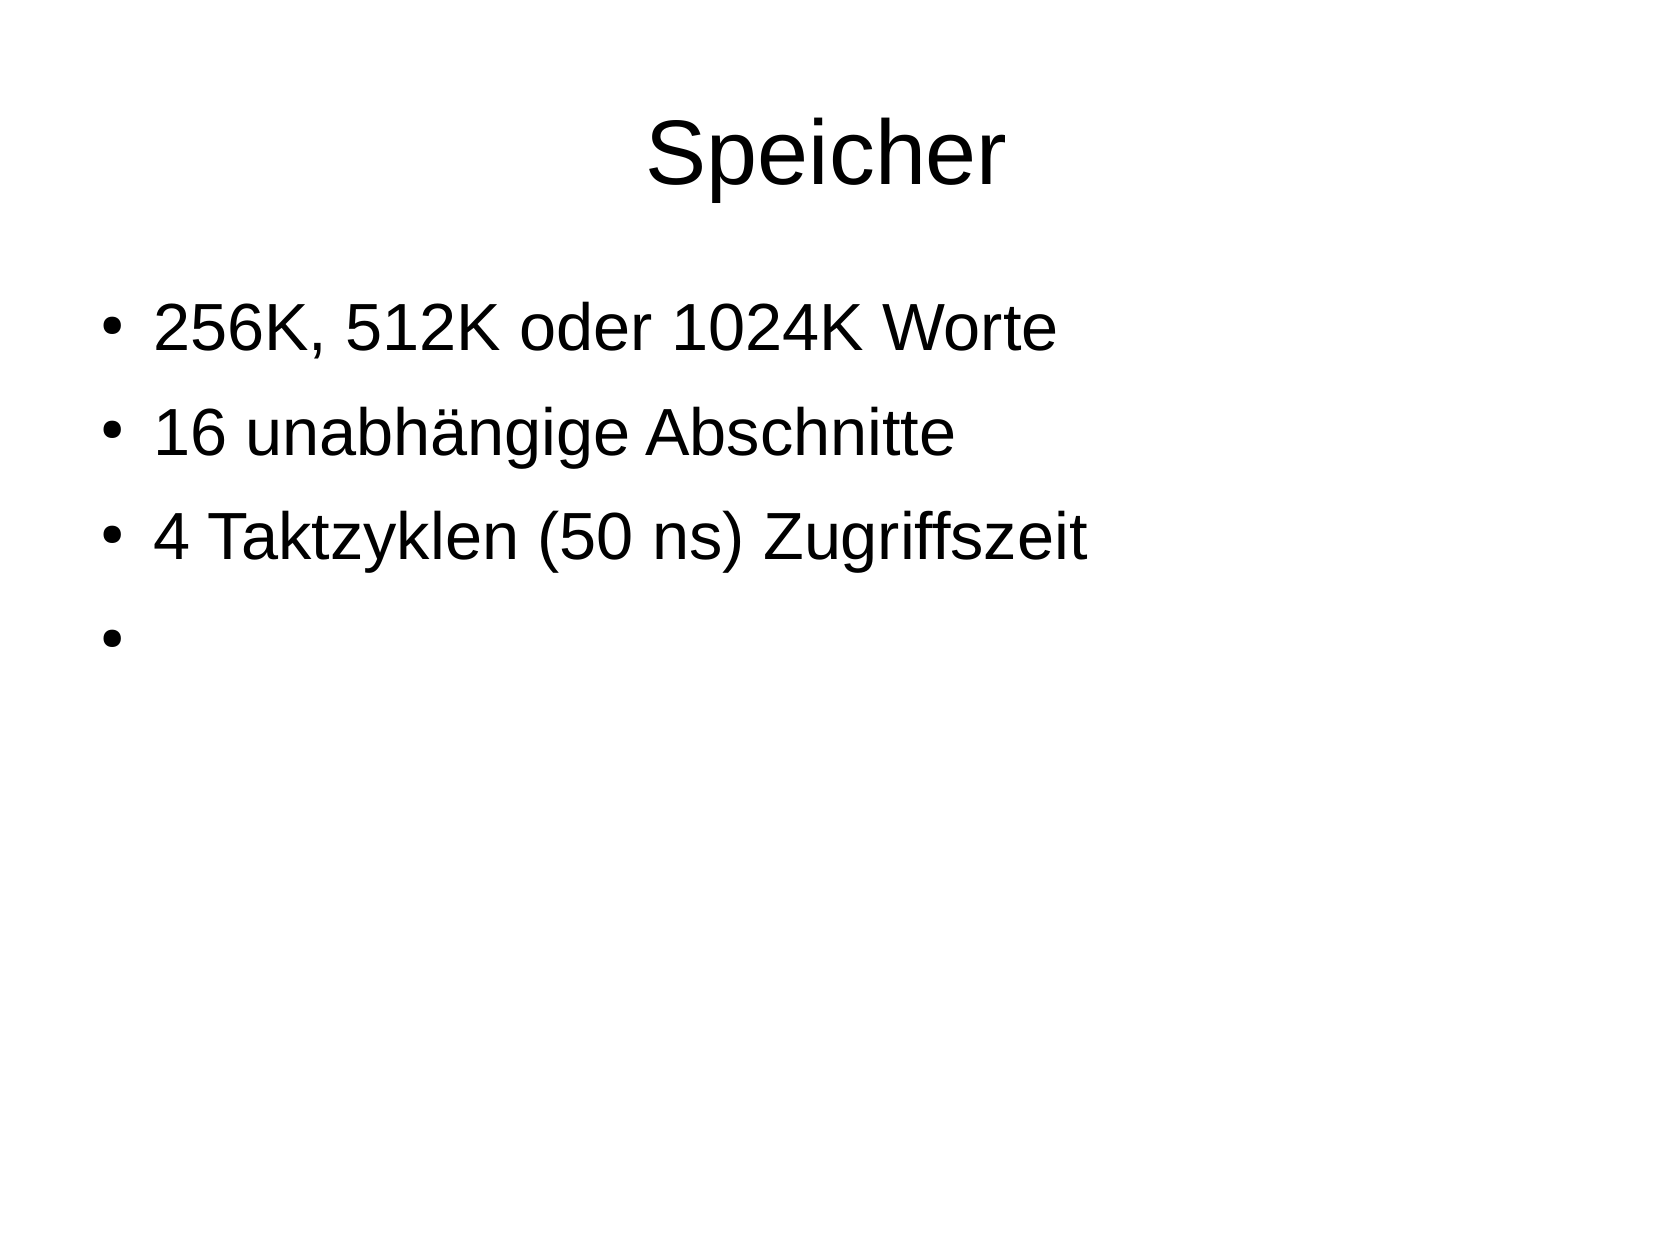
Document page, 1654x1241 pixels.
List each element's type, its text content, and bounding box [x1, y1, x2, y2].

list 256K, 512K oder 1024K Worte 16 unabhängige Abschnitte 4 Taktzyklen (50 ns) Zugriffszeit [82, 290, 1571, 1109]
title Speicher [82, 49, 1571, 257]
